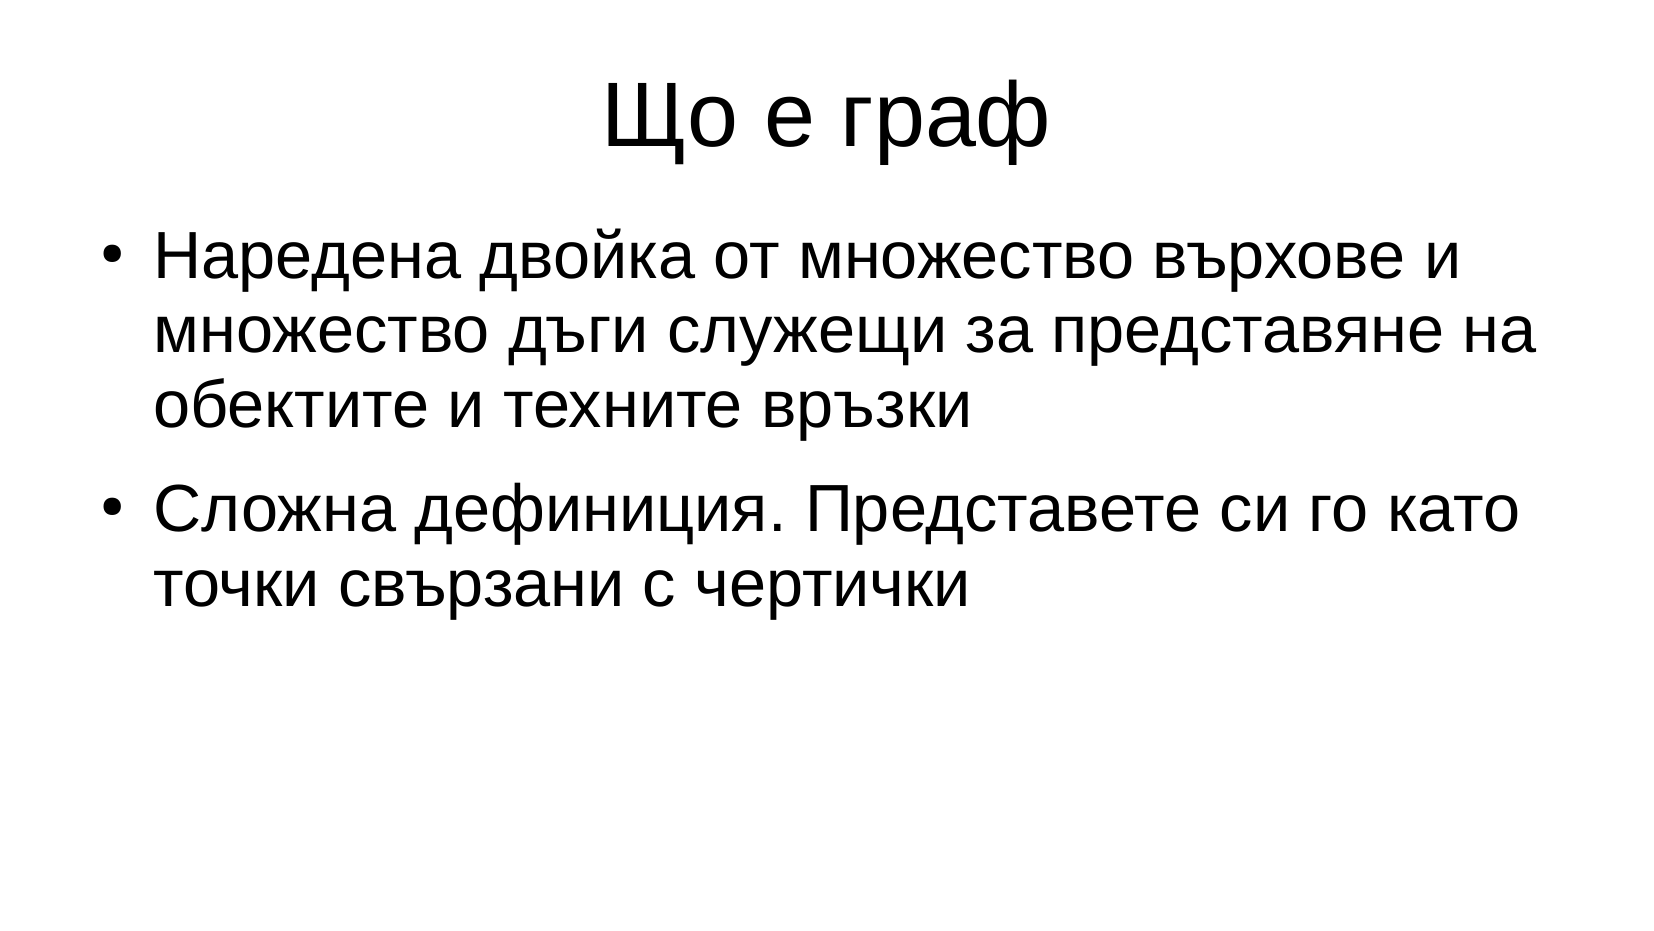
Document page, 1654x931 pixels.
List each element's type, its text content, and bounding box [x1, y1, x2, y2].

title Що е граф [82, 37, 1571, 193]
list Наредена двойка от множество върхове и множество дъги служещи за представяне на обектите и техните връзки Сложна дефиниция. Представете си го като точки свързани с чертички [82, 217, 1571, 758]
